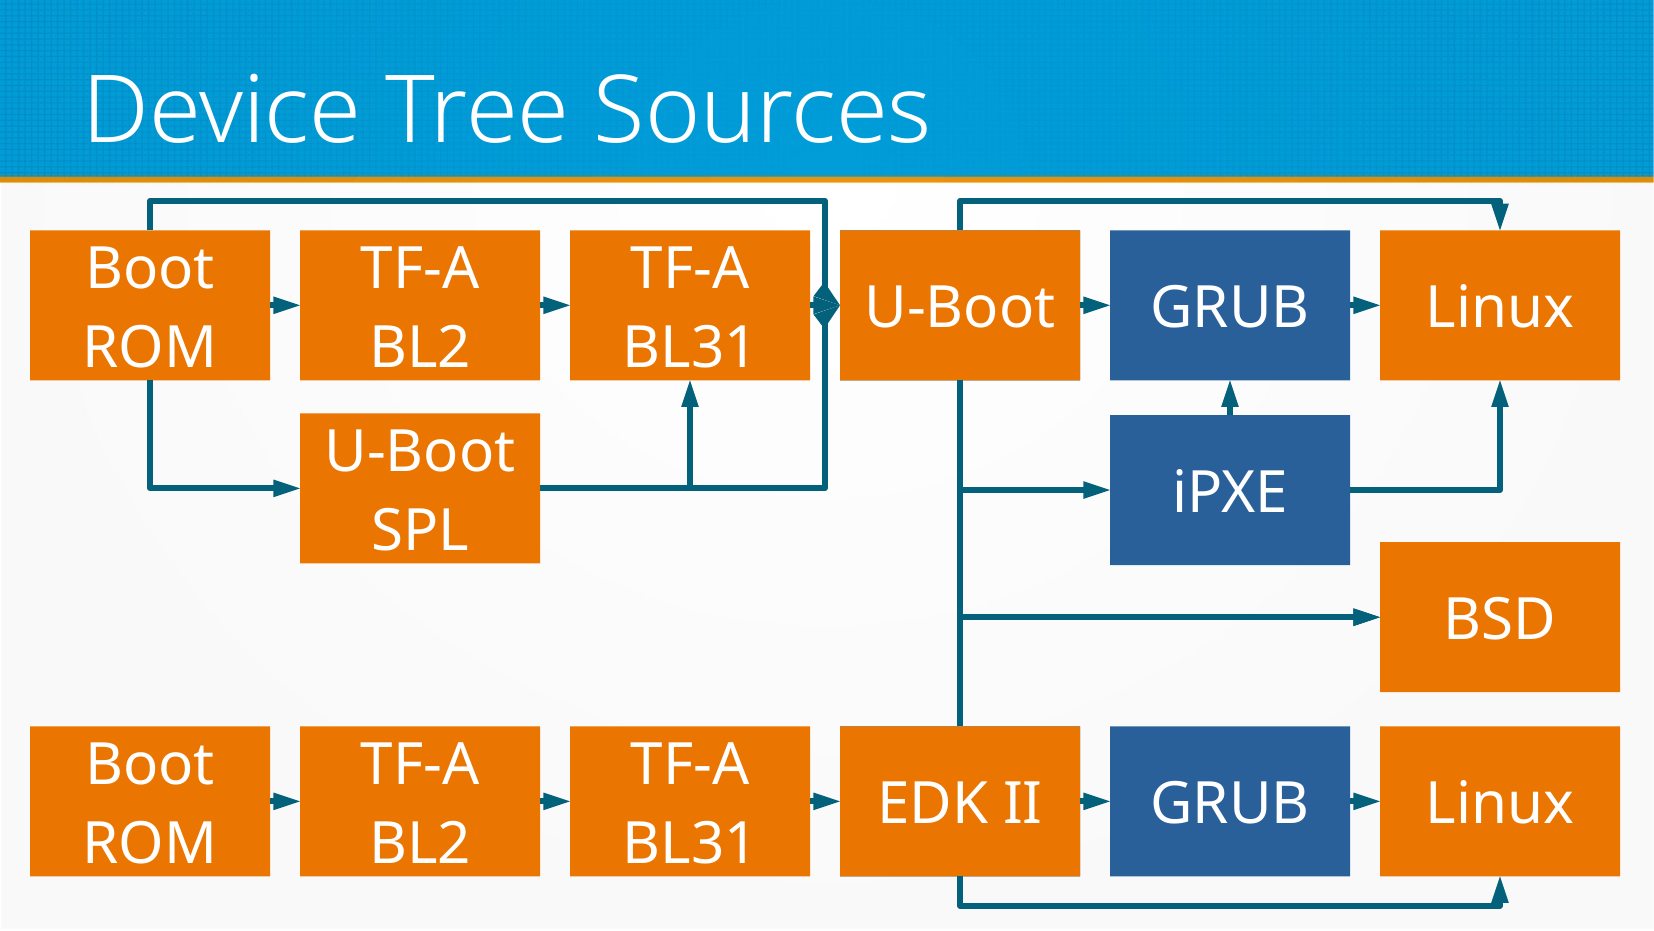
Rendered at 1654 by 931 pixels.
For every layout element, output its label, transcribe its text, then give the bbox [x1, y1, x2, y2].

picture [0, 175, 1654, 931]
text_box Linux [1380, 726, 1621, 877]
text_box TF-A BL31 [570, 230, 811, 381]
text_box BSD [1380, 542, 1621, 693]
text_box TF-A BL31 [570, 726, 811, 877]
text_box TF-A BL2 [300, 726, 541, 877]
text_box U-Boot [840, 230, 1081, 381]
text_box EDK II [840, 726, 1081, 877]
text_box U-Boot SPL [300, 413, 541, 564]
title Device Tree Sources [82, 14, 1571, 171]
text_box Boot ROM [30, 726, 271, 877]
text_box iPXE [1110, 415, 1351, 566]
text_box Linux [1380, 230, 1621, 381]
text_box Boot ROM [30, 230, 271, 381]
text_box GRUB [1110, 726, 1351, 877]
text_box TF-A BL2 [300, 230, 541, 381]
text_box GRUB [1110, 230, 1351, 381]
